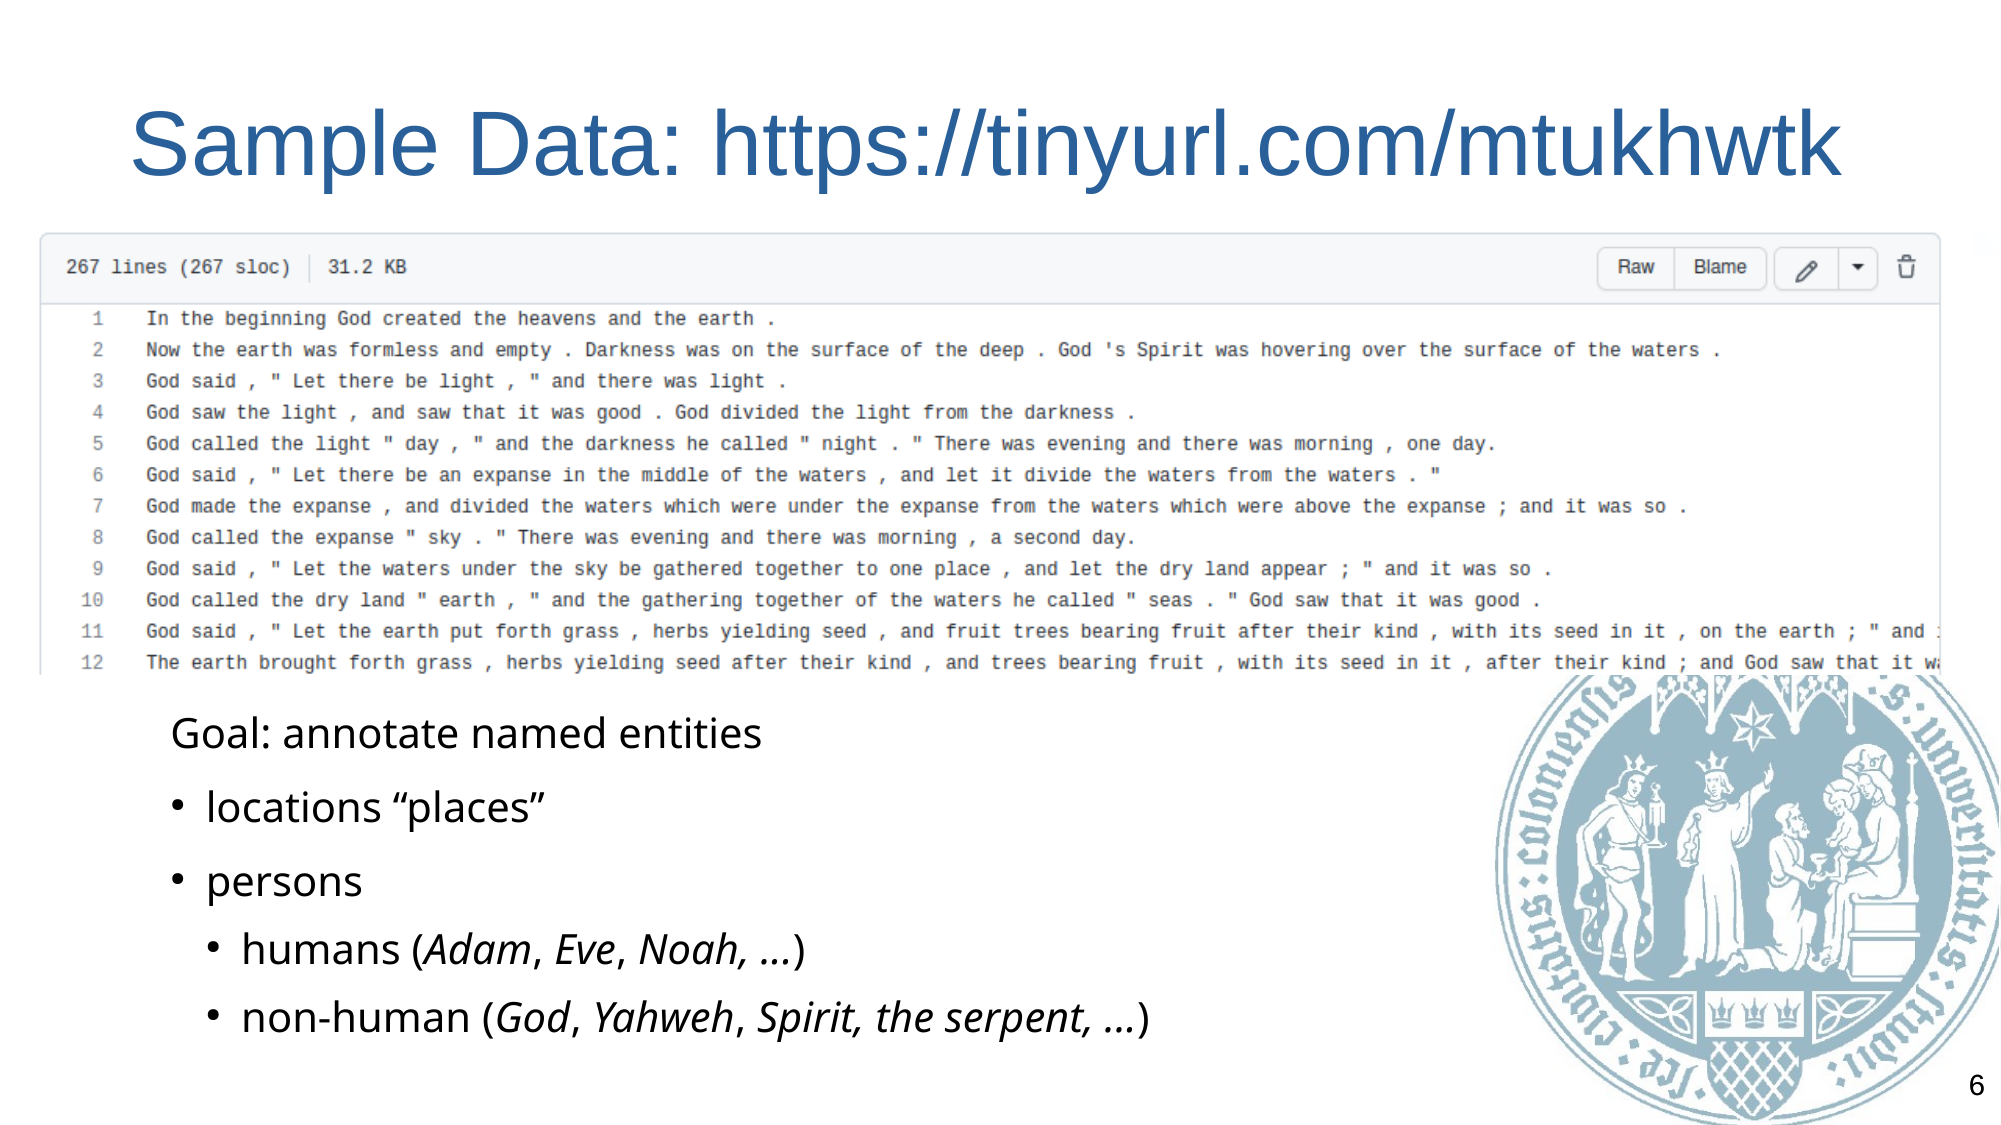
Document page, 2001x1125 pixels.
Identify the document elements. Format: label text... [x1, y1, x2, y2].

picture [32, 222, 1974, 676]
list Goal: annotate named entities locations “places” persons humans (Adam, Eve, Noah, ...) non-human (God, Yahweh, Spirit, the serpent, ...) [120, 705, 1516, 1054]
title Sample Data: https://tinyurl.com/mtukhwtk [99, 45, 1900, 222]
